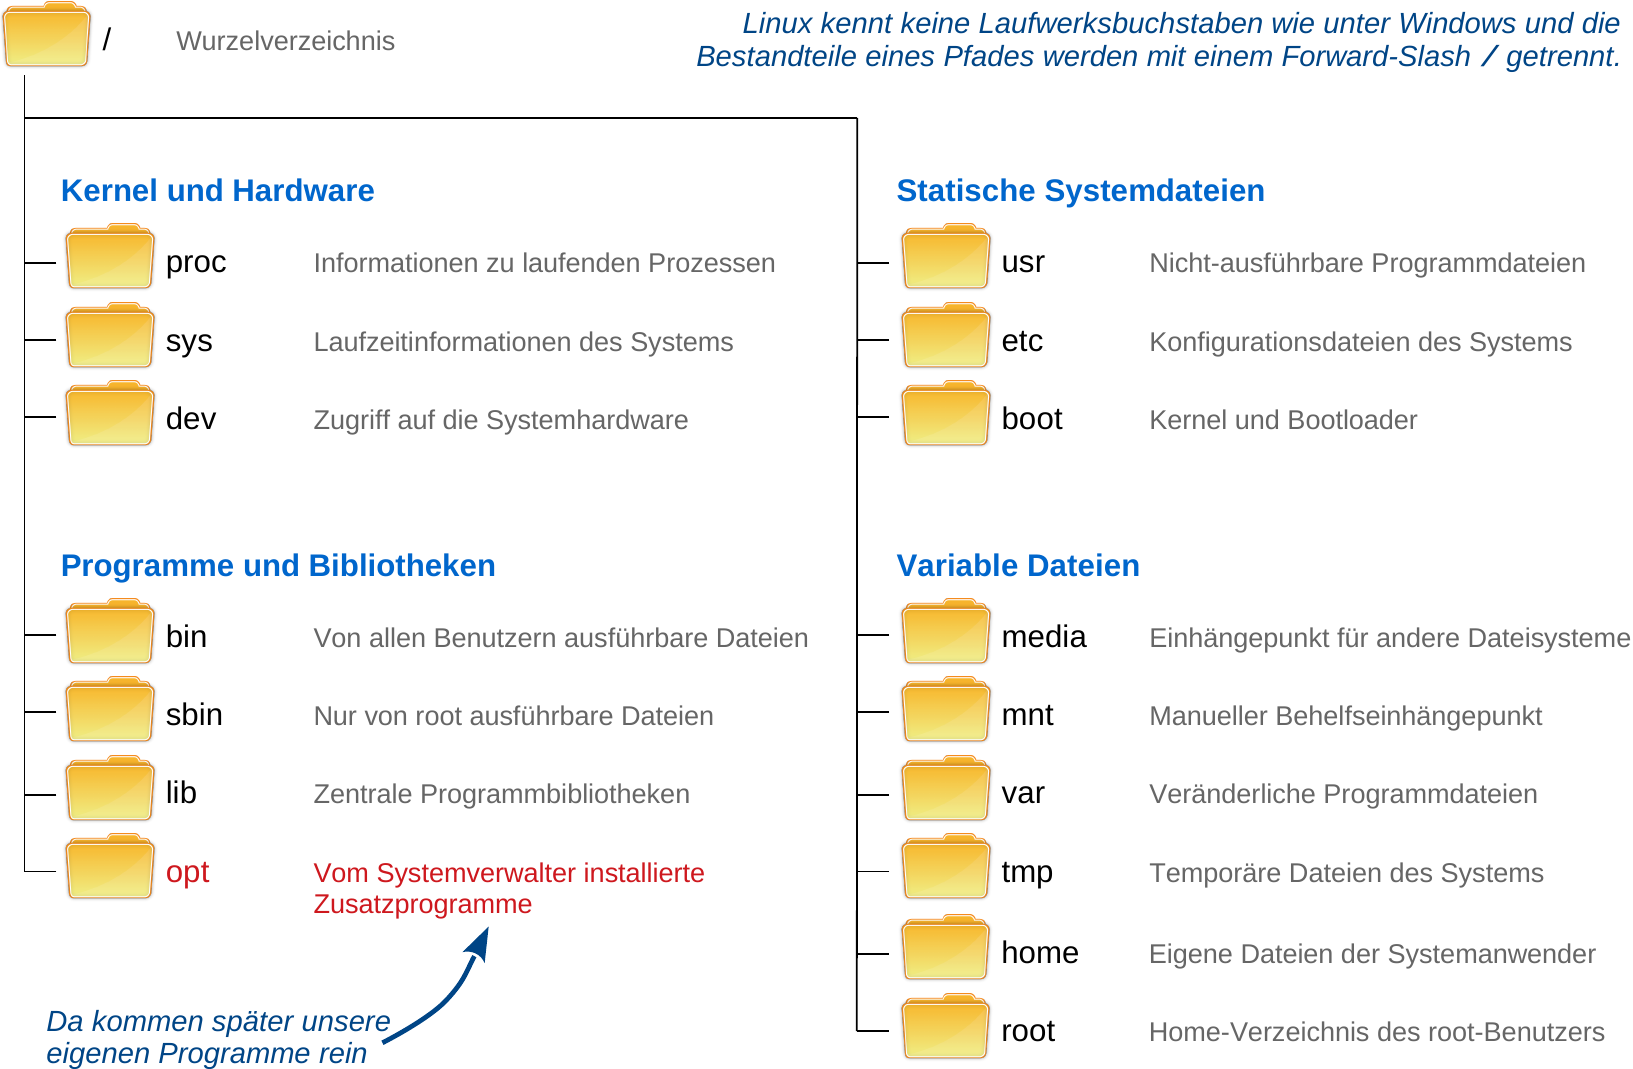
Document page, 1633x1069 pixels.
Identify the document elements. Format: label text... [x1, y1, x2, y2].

text_box Kernel und Hardware [60, 173, 468, 216]
text_box root Home-Verzeichnis des root-Benutzers [995, 1006, 1620, 1064]
picture [896, 380, 996, 451]
picture [896, 598, 996, 669]
text_box dev Zugriff auf die Systemhardware [160, 394, 704, 451]
text_box bin Von allen Benutzern ausführbare Dateien [160, 611, 824, 669]
picture [896, 223, 996, 295]
picture [896, 993, 995, 1064]
text_box opt Vom Systemverwalter installierte Zusatzprogramme [151, 846, 720, 927]
picture [896, 914, 995, 985]
picture [60, 833, 160, 904]
picture [60, 676, 160, 747]
text_box media Einhängepunkt für andere Dateisysteme [996, 611, 1633, 669]
text_box boot Kernel und Bootloader [986, 394, 1451, 474]
picture [896, 302, 996, 373]
text_box proc Informationen zu laufenden Prozessen [160, 237, 791, 294]
text_box / Wurzelverzeichnis [96, 14, 411, 72]
picture [60, 755, 160, 826]
text_box Statische Systemdateien [896, 173, 1368, 216]
picture [60, 223, 160, 294]
text_box sbin Nur von root ausführbare Dateien [160, 689, 729, 747]
text_box etc Konfigurationsdateien des Systems [996, 315, 1588, 373]
picture [0, 1, 96, 72]
text_box Da kommen später unsere eigenen Programme rein [31, 997, 425, 1069]
text_box Programme und Bibliotheken [60, 547, 614, 590]
text_box var Veränderliche Programmdateien [996, 768, 1553, 826]
picture [896, 755, 996, 826]
text_box Linux kennt keine Laufwerksbuchstaben wie unter Windows und die Bestandteile eines Pfades werden mit einem Forward-Slash / getrennt. [669, 0, 1633, 116]
picture [60, 302, 160, 373]
text_box mnt Manueller Behelfseinhängepunkt [996, 689, 1558, 747]
text_box usr Nicht-ausführbare Programmdateien [996, 237, 1601, 295]
text_box Variable Dateien [896, 547, 1218, 590]
picture [60, 598, 160, 669]
picture [60, 380, 160, 451]
text_box sys Laufzeitinformationen des Systems [160, 315, 749, 373]
picture [896, 676, 996, 747]
text_box lib Zentrale Programmbibliotheken [160, 768, 705, 826]
text_box tmp Temporäre Dateien des Systems [996, 846, 1559, 904]
text_box home Eigene Dateien der Systemanwender [995, 927, 1611, 985]
picture [896, 833, 996, 904]
